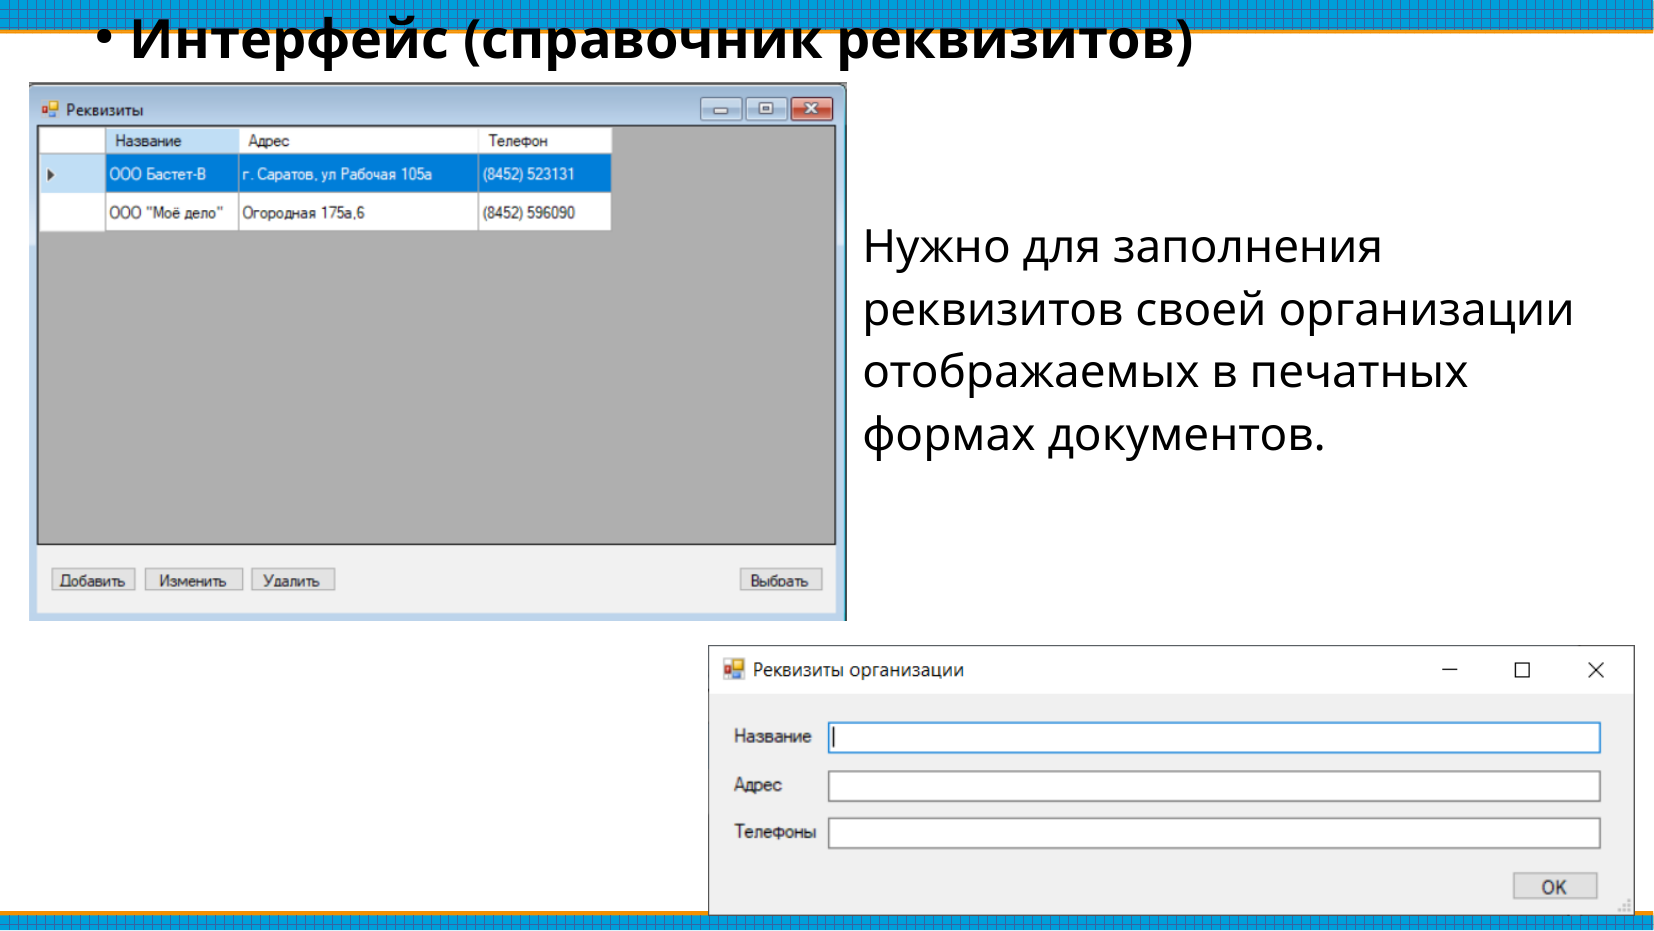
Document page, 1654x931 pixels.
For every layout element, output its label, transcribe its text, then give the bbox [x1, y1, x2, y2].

picture [708, 645, 1635, 915]
text_box Интерфейс (справочник реквизитов) [88, 0, 1565, 106]
text_box Нужно для заполнения реквизитов своей организации отображаемых в печатных формах документов. [856, 86, 1609, 591]
picture [29, 82, 847, 621]
